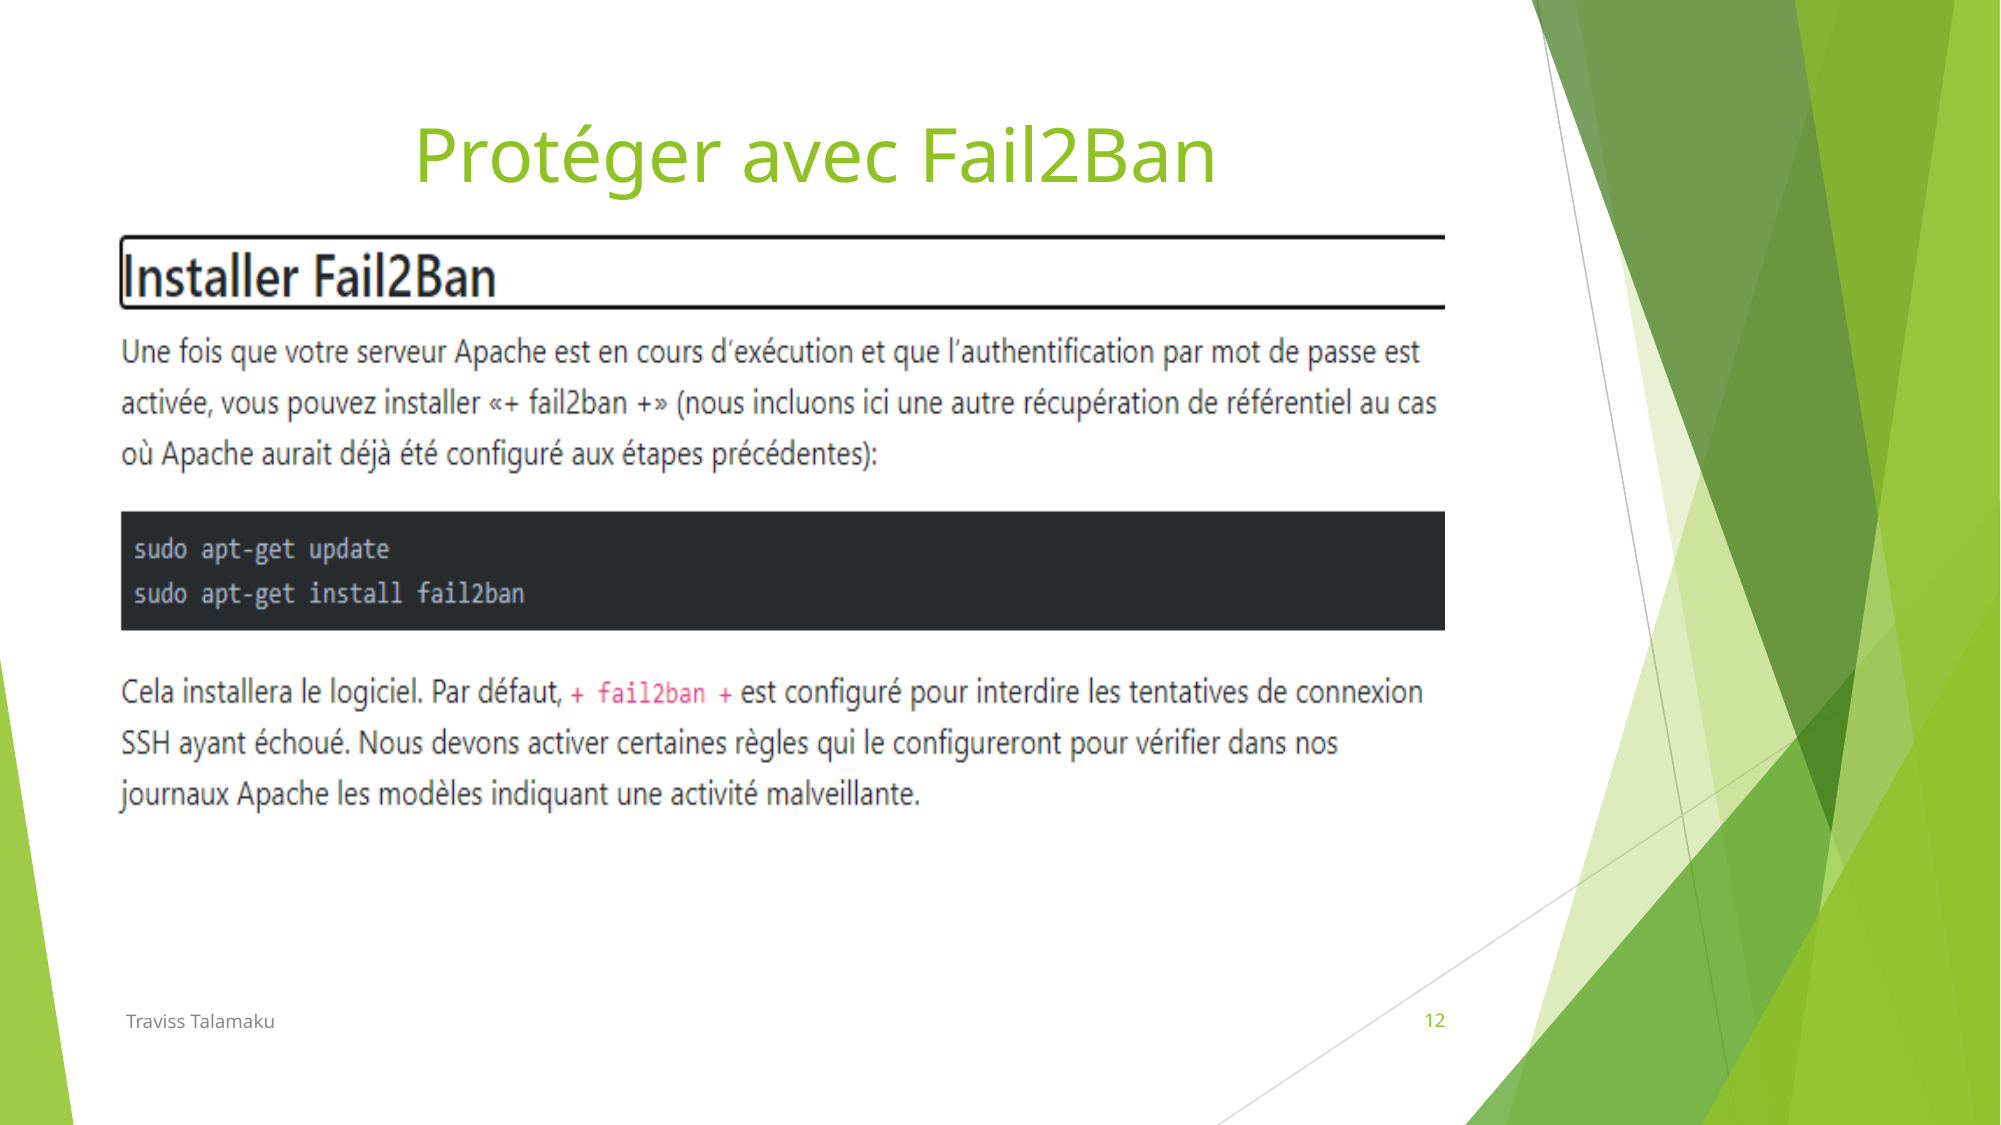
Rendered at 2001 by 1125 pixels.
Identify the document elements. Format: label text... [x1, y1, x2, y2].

picture [111, 208, 1445, 850]
text_box Traviss Talamaku [111, 991, 1145, 1051]
title Protéger avec Fail2Ban [111, 99, 1522, 317]
text_box [1409, 991, 1522, 1051]
